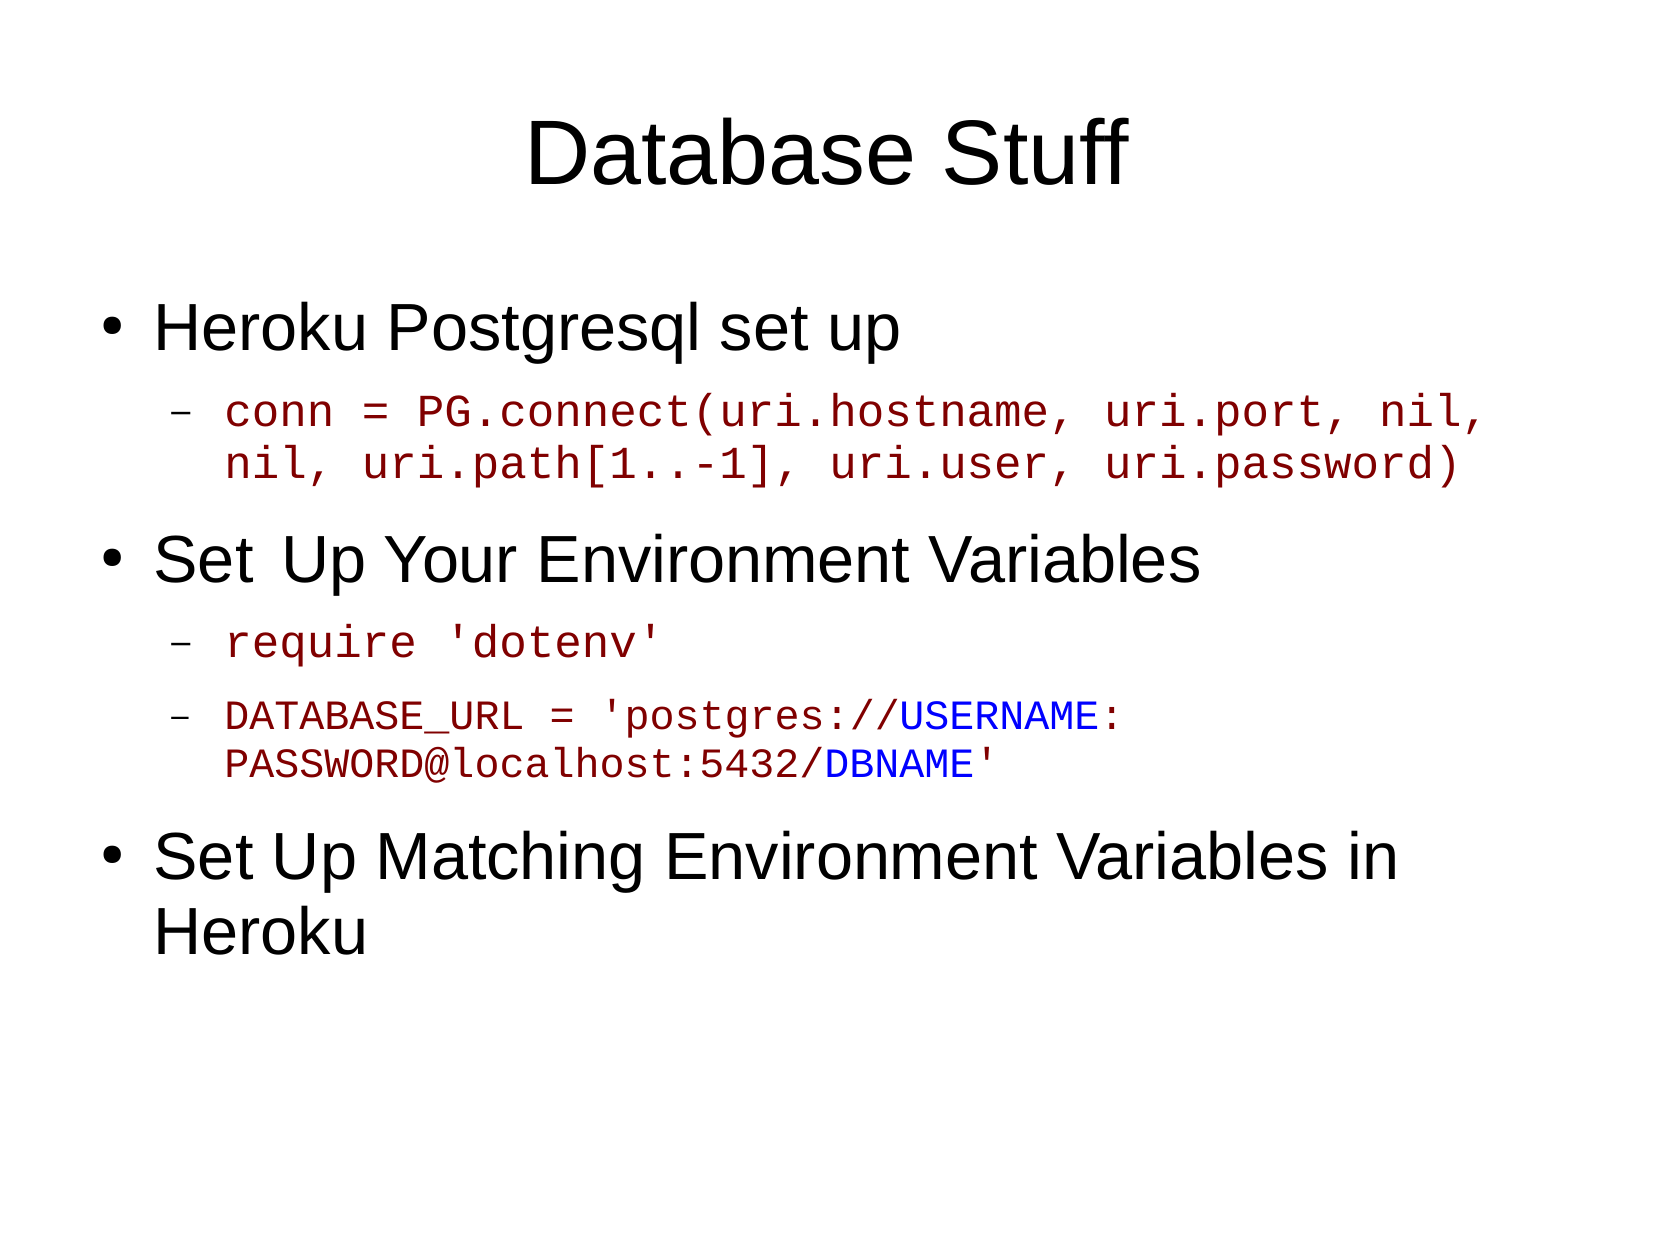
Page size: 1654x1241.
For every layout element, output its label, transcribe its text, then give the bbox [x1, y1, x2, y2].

list Heroku Postgresql set up conn = PG.connect(uri.hostname, uri.port, nil, nil, uri.path[1..-1], uri.user, uri.password) Set Up Your Environment Variables require 'dotenv' DATABASE_URL = 'postgres://USERNAME:PASSWORD@localhost:5432/DBNAME' Set Up Matching Environment Variables in Heroku [82, 290, 1571, 1010]
title Database Stuff [82, 49, 1571, 257]
